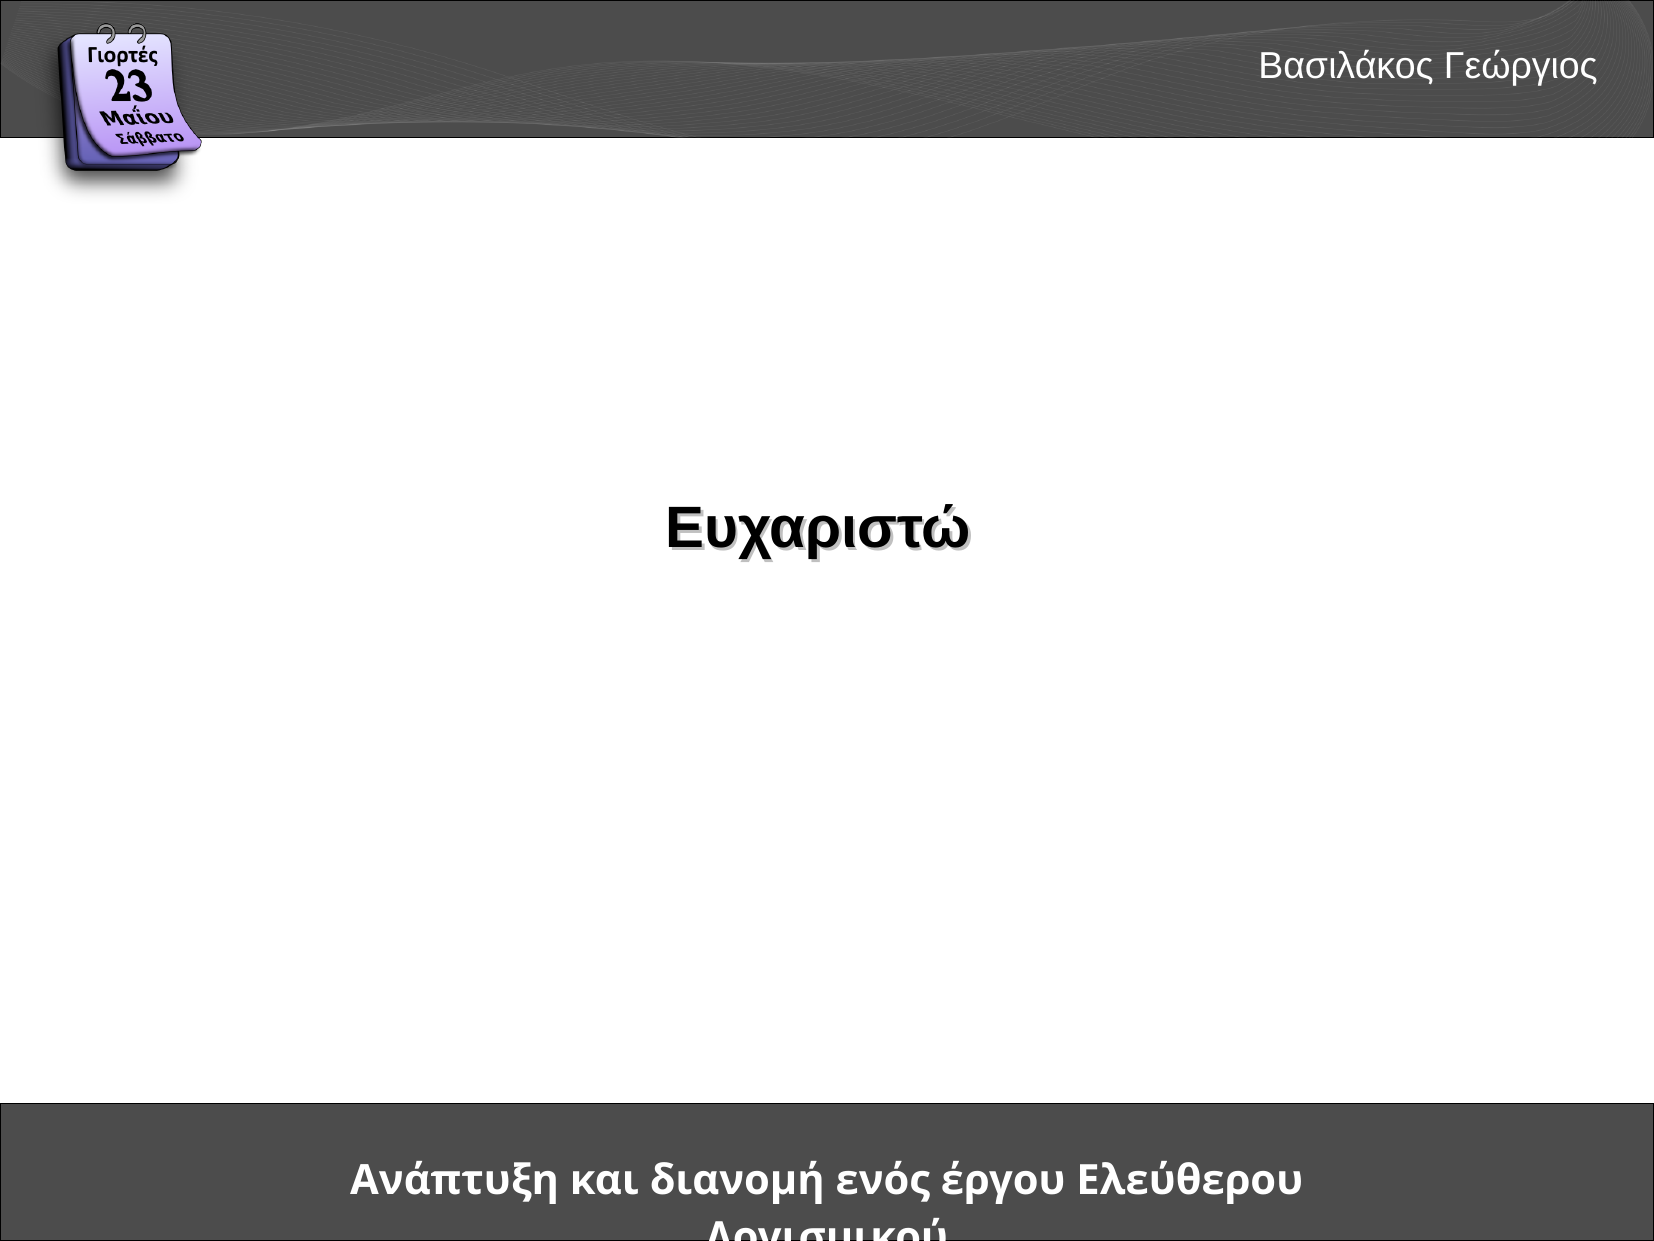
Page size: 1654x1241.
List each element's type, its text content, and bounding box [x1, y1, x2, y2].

text_box [806, 1233, 816, 1241]
text_box Ευχαριστώ [249, 487, 1388, 568]
text_box [0, 1103, 1654, 1241]
text_box [715, 1227, 722, 1241]
text_box Ανάπτυξη και διανομή ενός έργου Ελεύθερου Λογισμικού [243, 1142, 1410, 1207]
text_box Βασιλάκος Γεώργιος [946, 37, 1613, 95]
picture [0, 0, 1654, 204]
text_box [740, 1233, 750, 1241]
text_box [903, 1233, 913, 1241]
